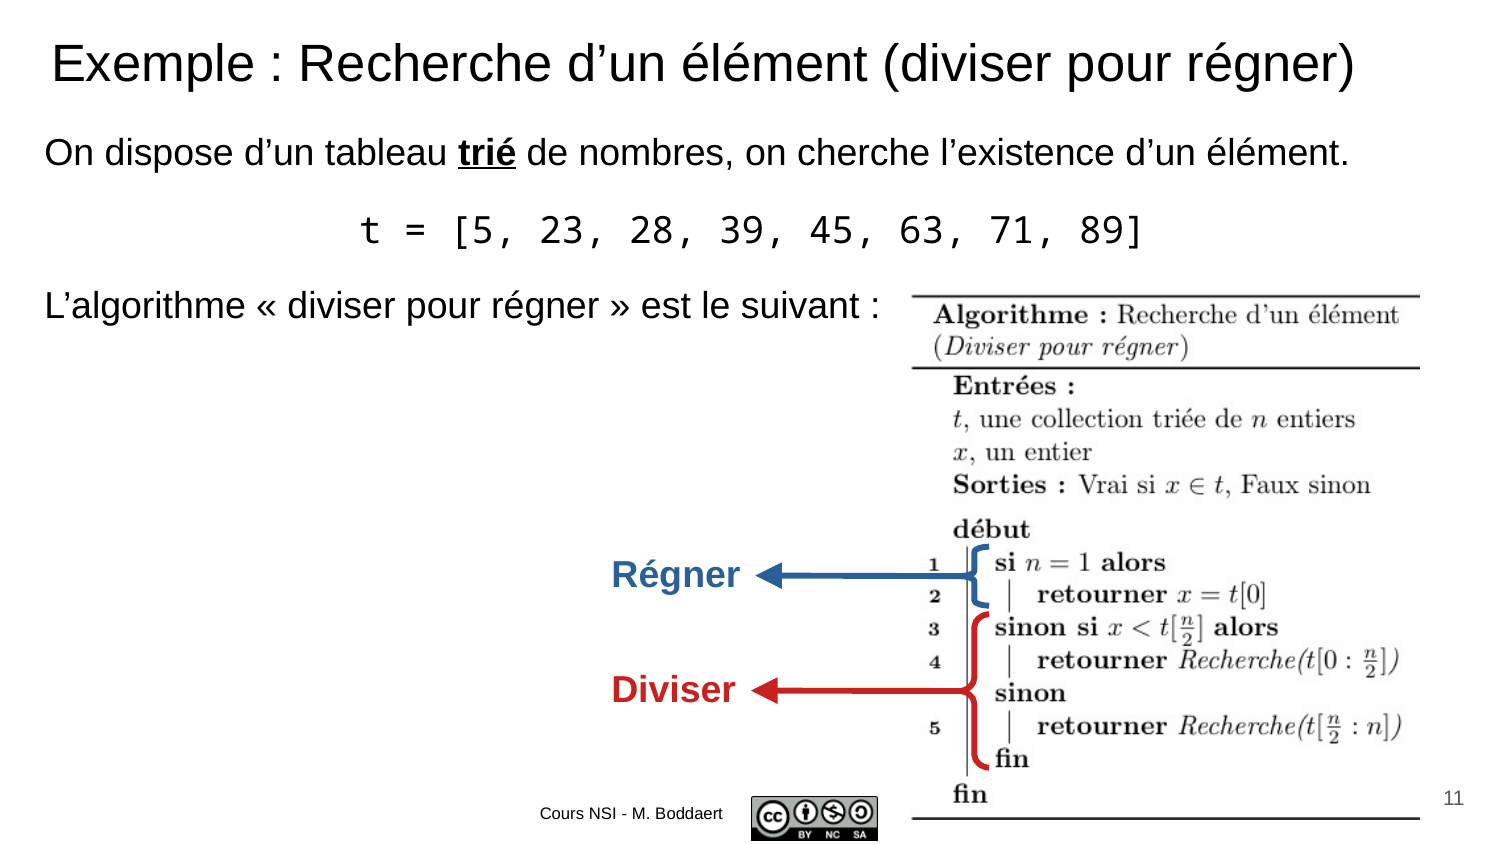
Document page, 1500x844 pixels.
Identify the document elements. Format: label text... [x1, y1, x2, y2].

slide_number <numéro> [1389, 764, 1480, 830]
text_box Régner [596, 546, 750, 605]
picture [910, 296, 1420, 820]
text_box On dispose d’un tableau trié de nombres, on cherche l’existence d’un élément. t = [5, 23, 28, 39, 45, 63, 71, 89] [29, 120, 1477, 296]
title Exemple : Recherche d’un élément (diviser pour régner) [51, 13, 1449, 108]
picture [751, 796, 878, 841]
text_box Diviser [596, 661, 748, 720]
text_box L’algorithme « diviser pour régner » est le suivant : [29, 277, 923, 336]
